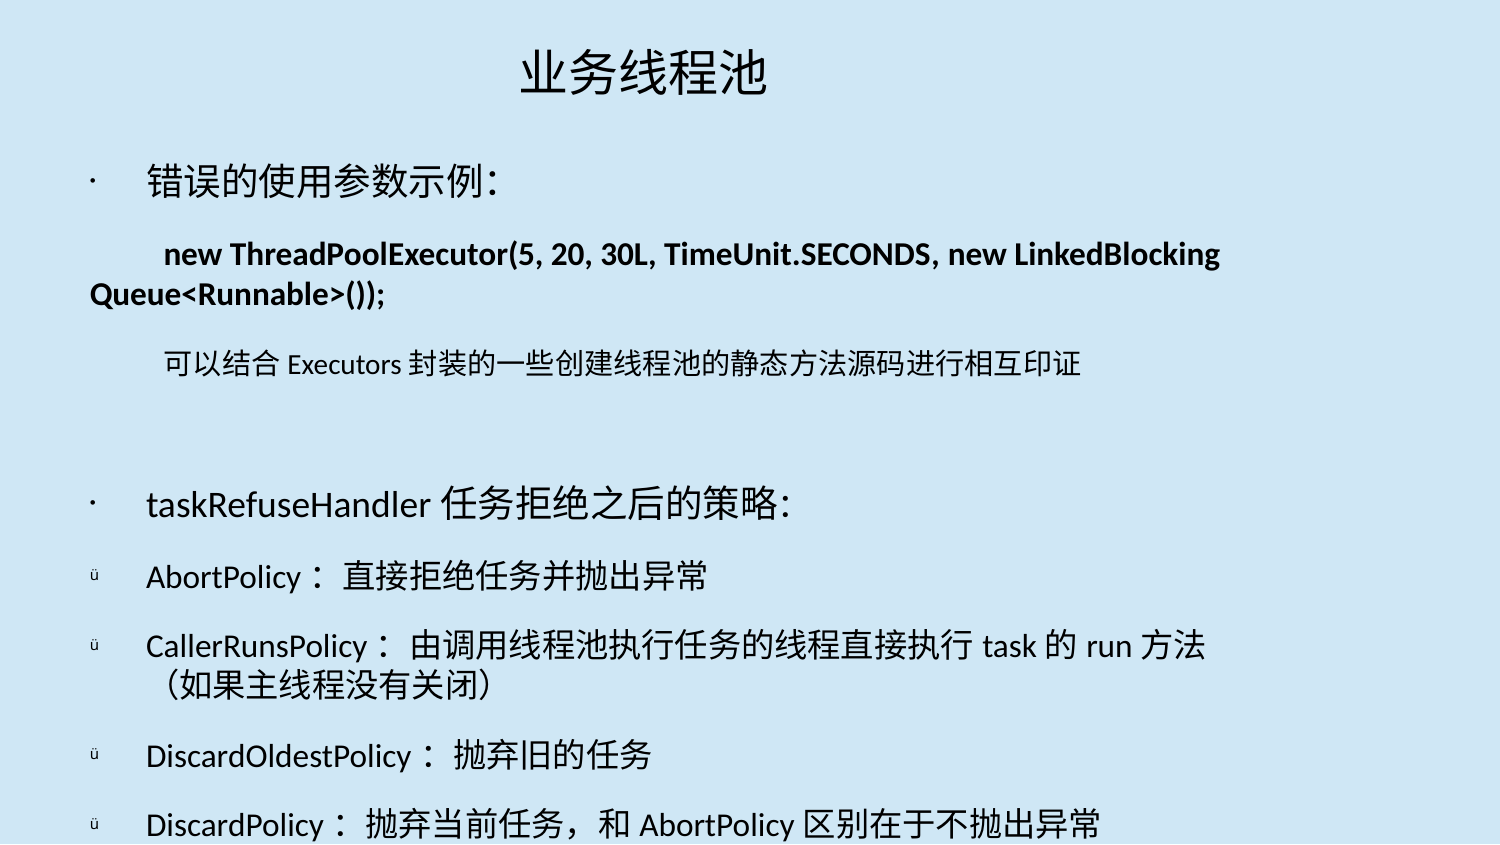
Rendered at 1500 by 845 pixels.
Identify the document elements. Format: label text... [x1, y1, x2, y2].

list 错误的使用参数示例： new ThreadPoolExecutor(5, 20, 30L, TimeUnit.SECONDS, new LinkedBlockingQueue<Runnable>()); 可以结合Executors封装的一些创建线程池的静态方法源码进行相互印证 taskRefuseHandler任务拒绝之后的策略： AbortPolicy：直接拒绝任务并抛出异常 CallerRunsPolicy：由调用线程池执行任务的线程直接执行task的run方法（如果主线程没有关闭） DiscardOldestPolicy：抛弃旧的任务 DiscardPolicy：抛弃当前任务，和AbortPolicy区别在于不抛出异常 [75, 150, 1258, 730]
title 业务线程池 [135, 33, 1152, 103]
